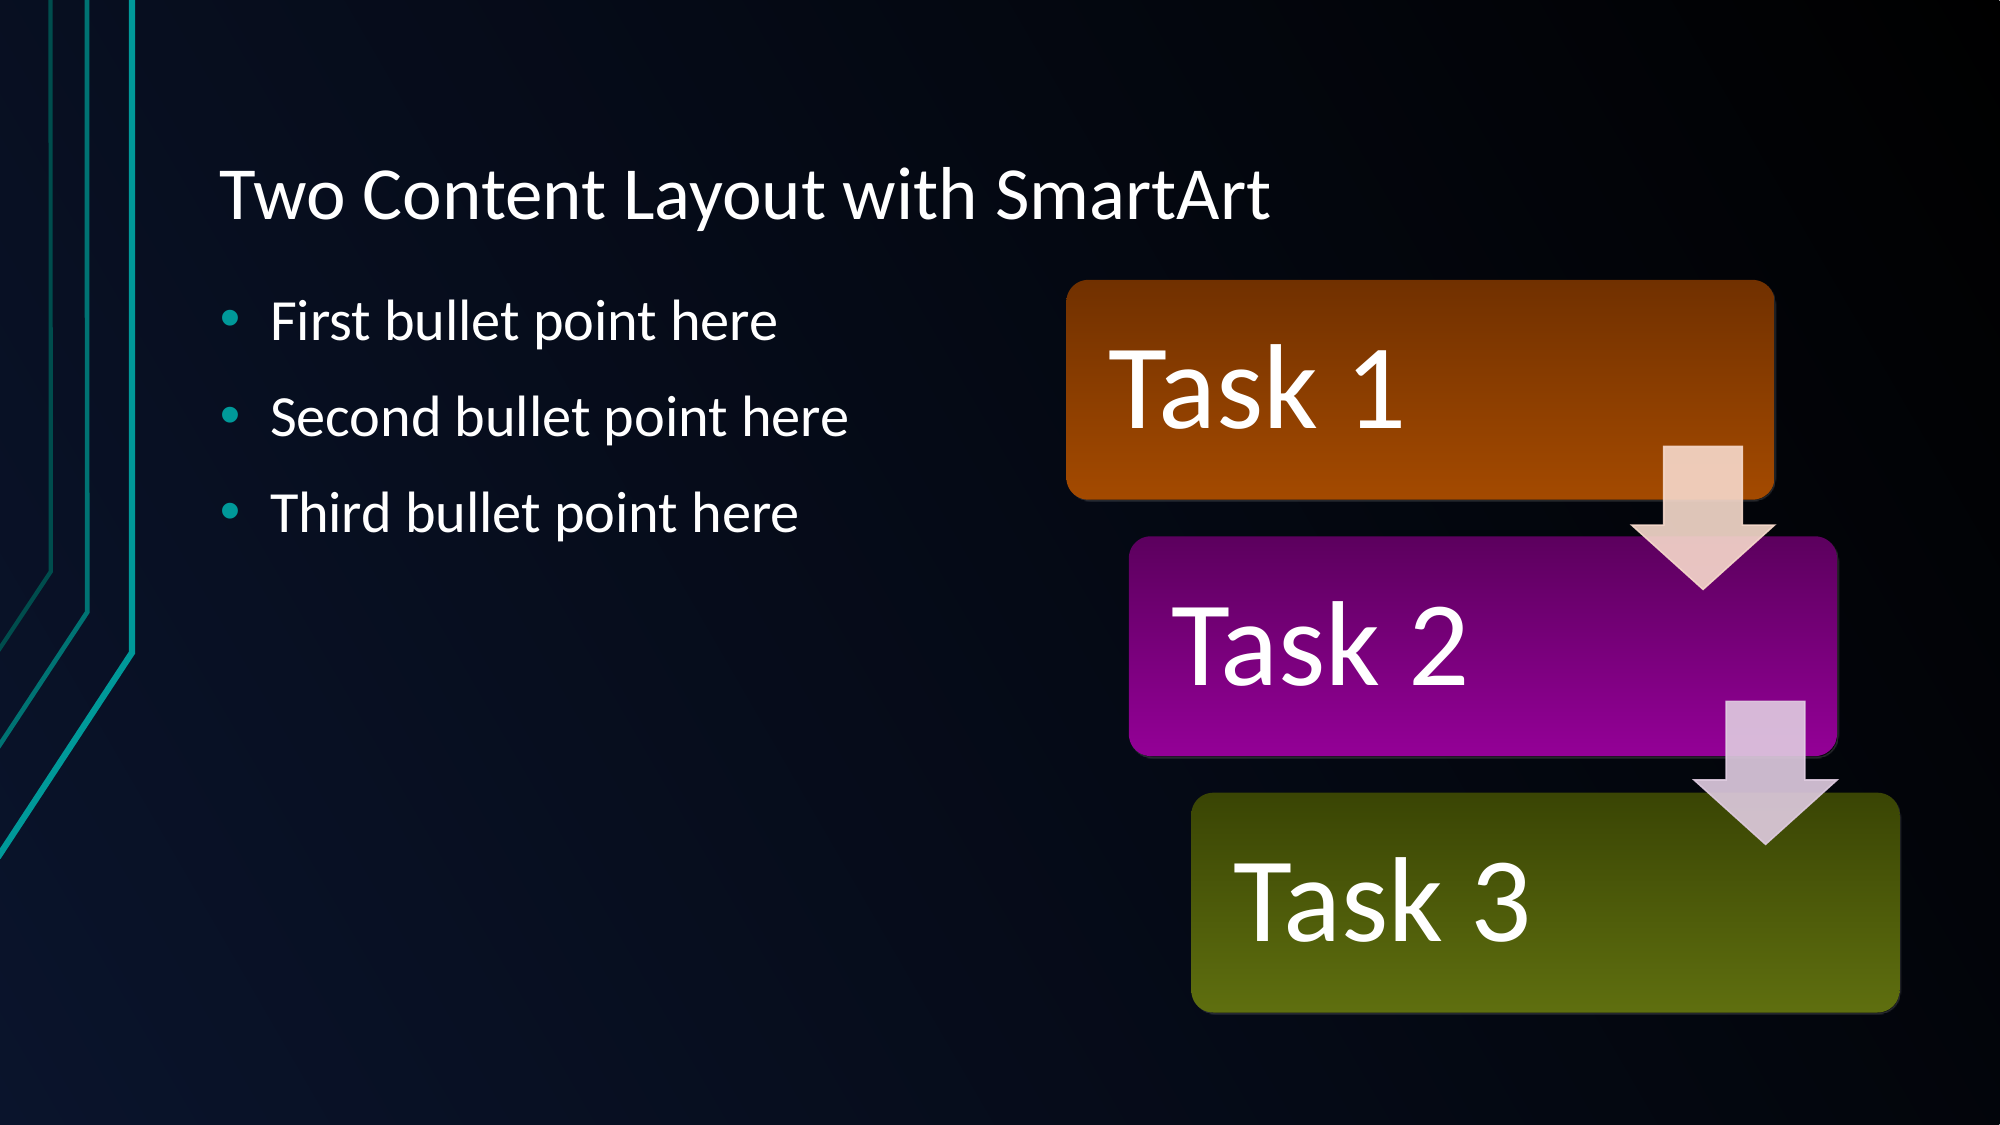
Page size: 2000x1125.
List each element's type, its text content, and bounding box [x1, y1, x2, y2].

text_box Task 2 [1128, 536, 1838, 757]
text_box Task 1 [1066, 279, 1775, 500]
text_box Task 3 [1191, 792, 1900, 1013]
list First bullet point here Second bullet point here Third bullet point here [199, 279, 1034, 1013]
text_box [1694, 701, 1838, 845]
text_box [1631, 446, 1775, 590]
title Two Content Layout with SmartArt [199, 45, 1900, 246]
